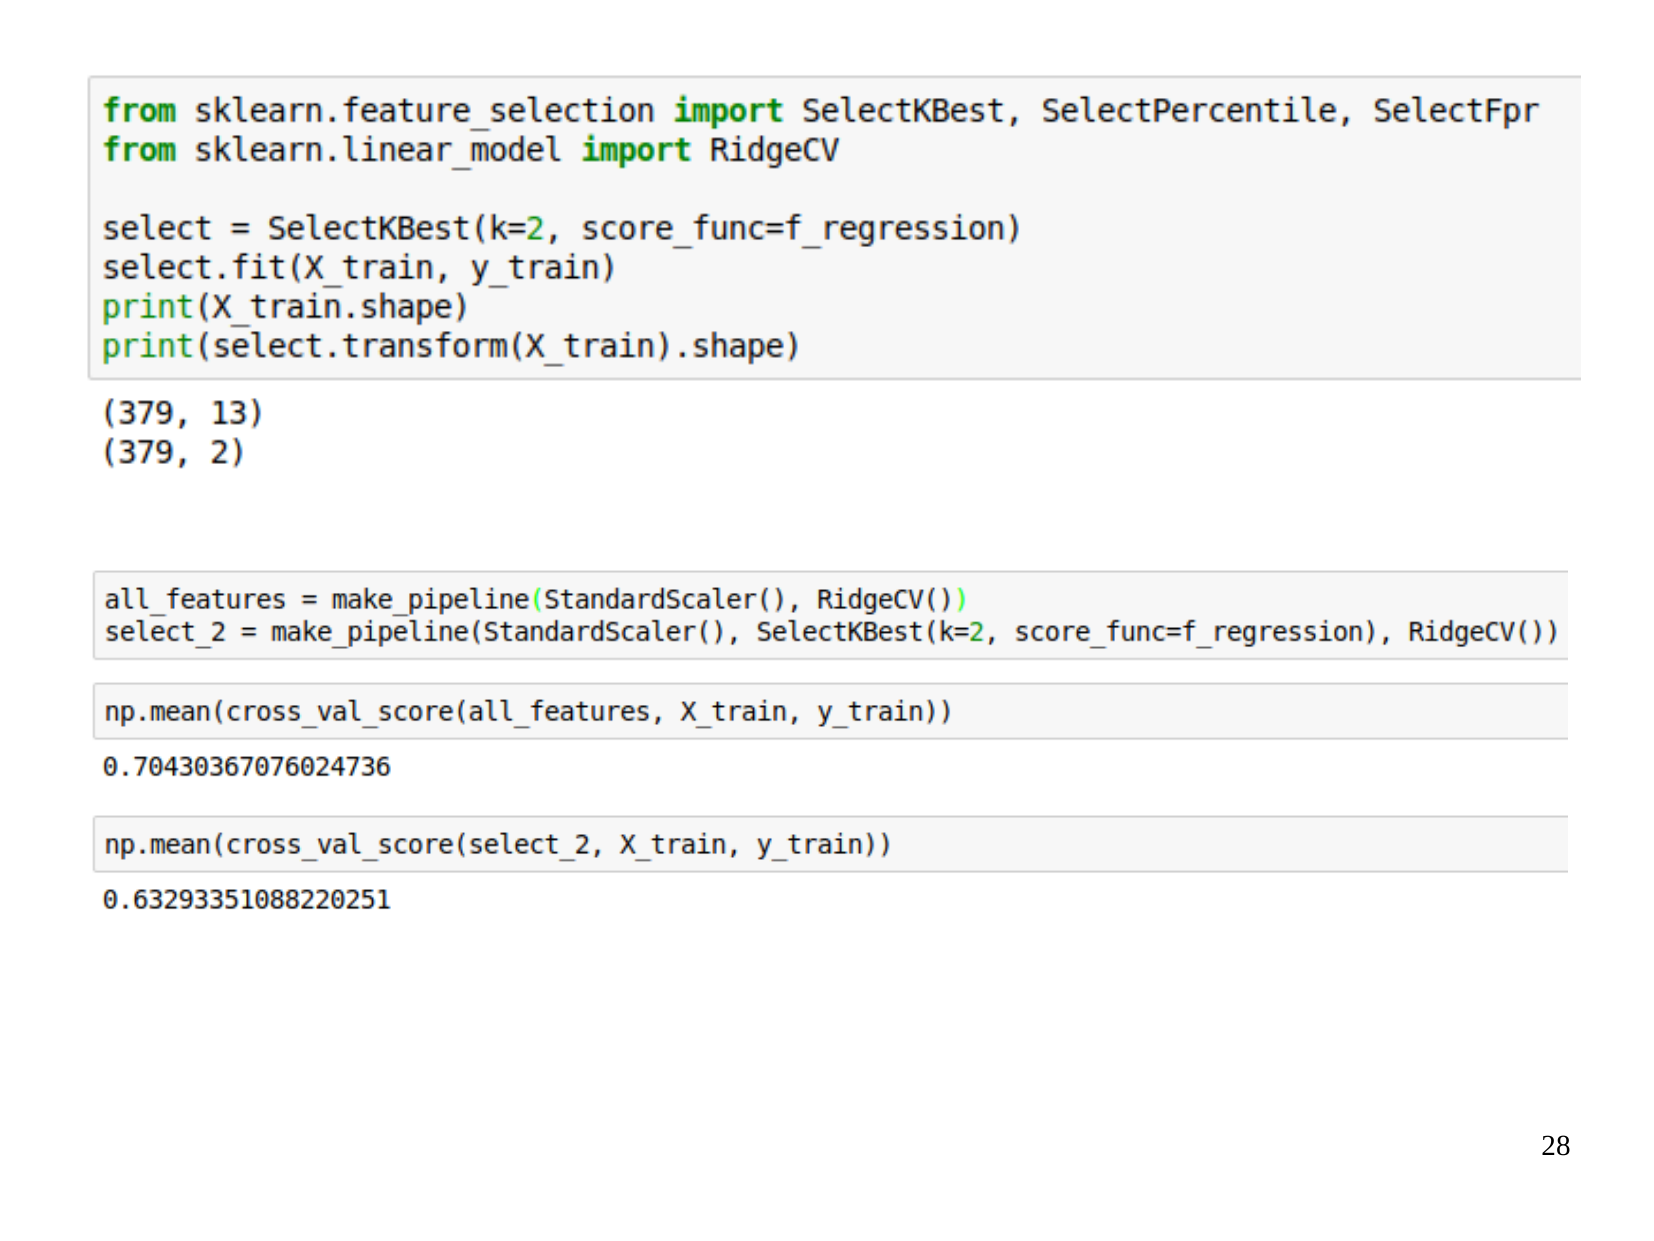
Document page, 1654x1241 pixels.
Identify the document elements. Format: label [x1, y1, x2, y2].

picture [82, 554, 1568, 931]
picture [70, 44, 1581, 481]
